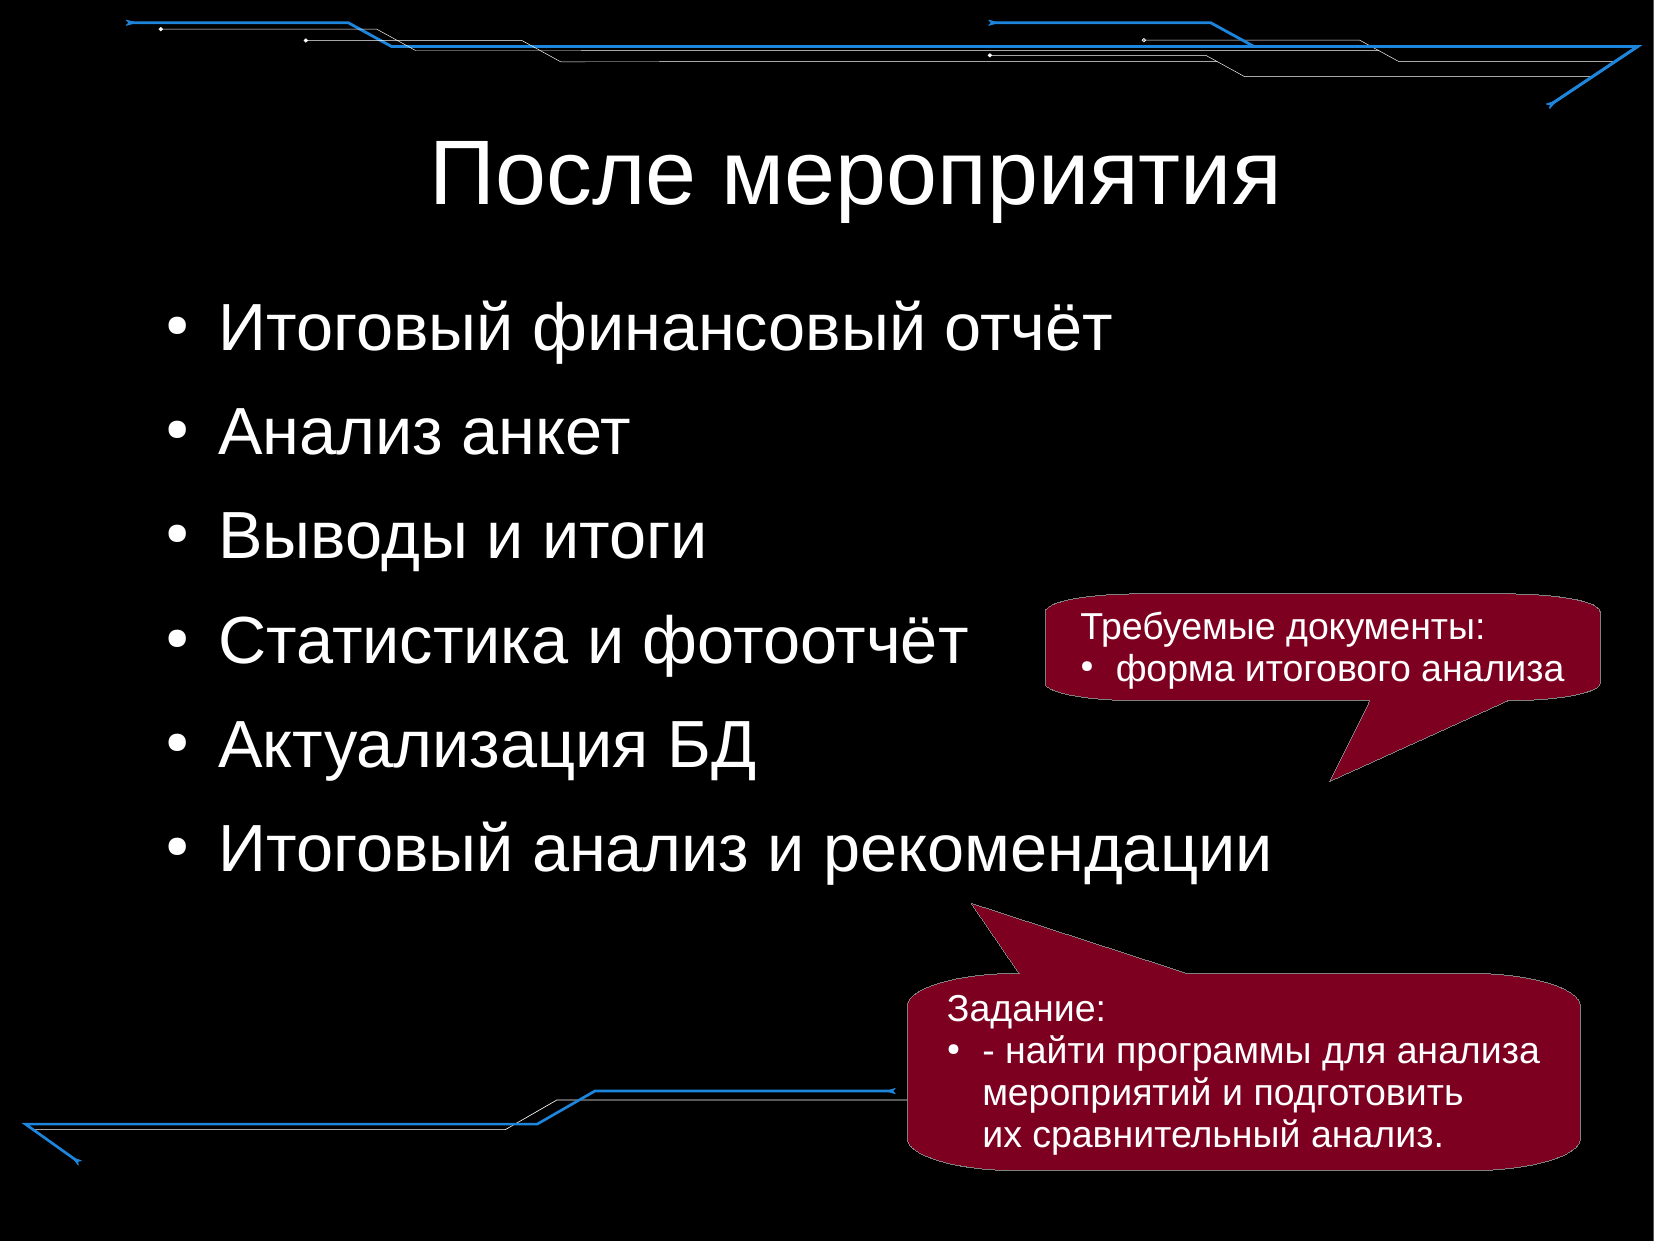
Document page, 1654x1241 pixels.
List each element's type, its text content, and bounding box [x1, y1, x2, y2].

list Итоговый финансовый отчёт Анализ анкет Выводы и итоги Статистика и фотоотчёт Актуализация БД Итоговый анализ и рекомендации [147, 289, 1565, 1010]
title После мероприятия [147, 84, 1565, 262]
text_box Задание: - найти программы для анализа мероприятий и подготовить их сравнительный анализ. [907, 903, 1581, 1171]
text_box Требуемые документы: форма итогового анализа [1045, 593, 1601, 782]
